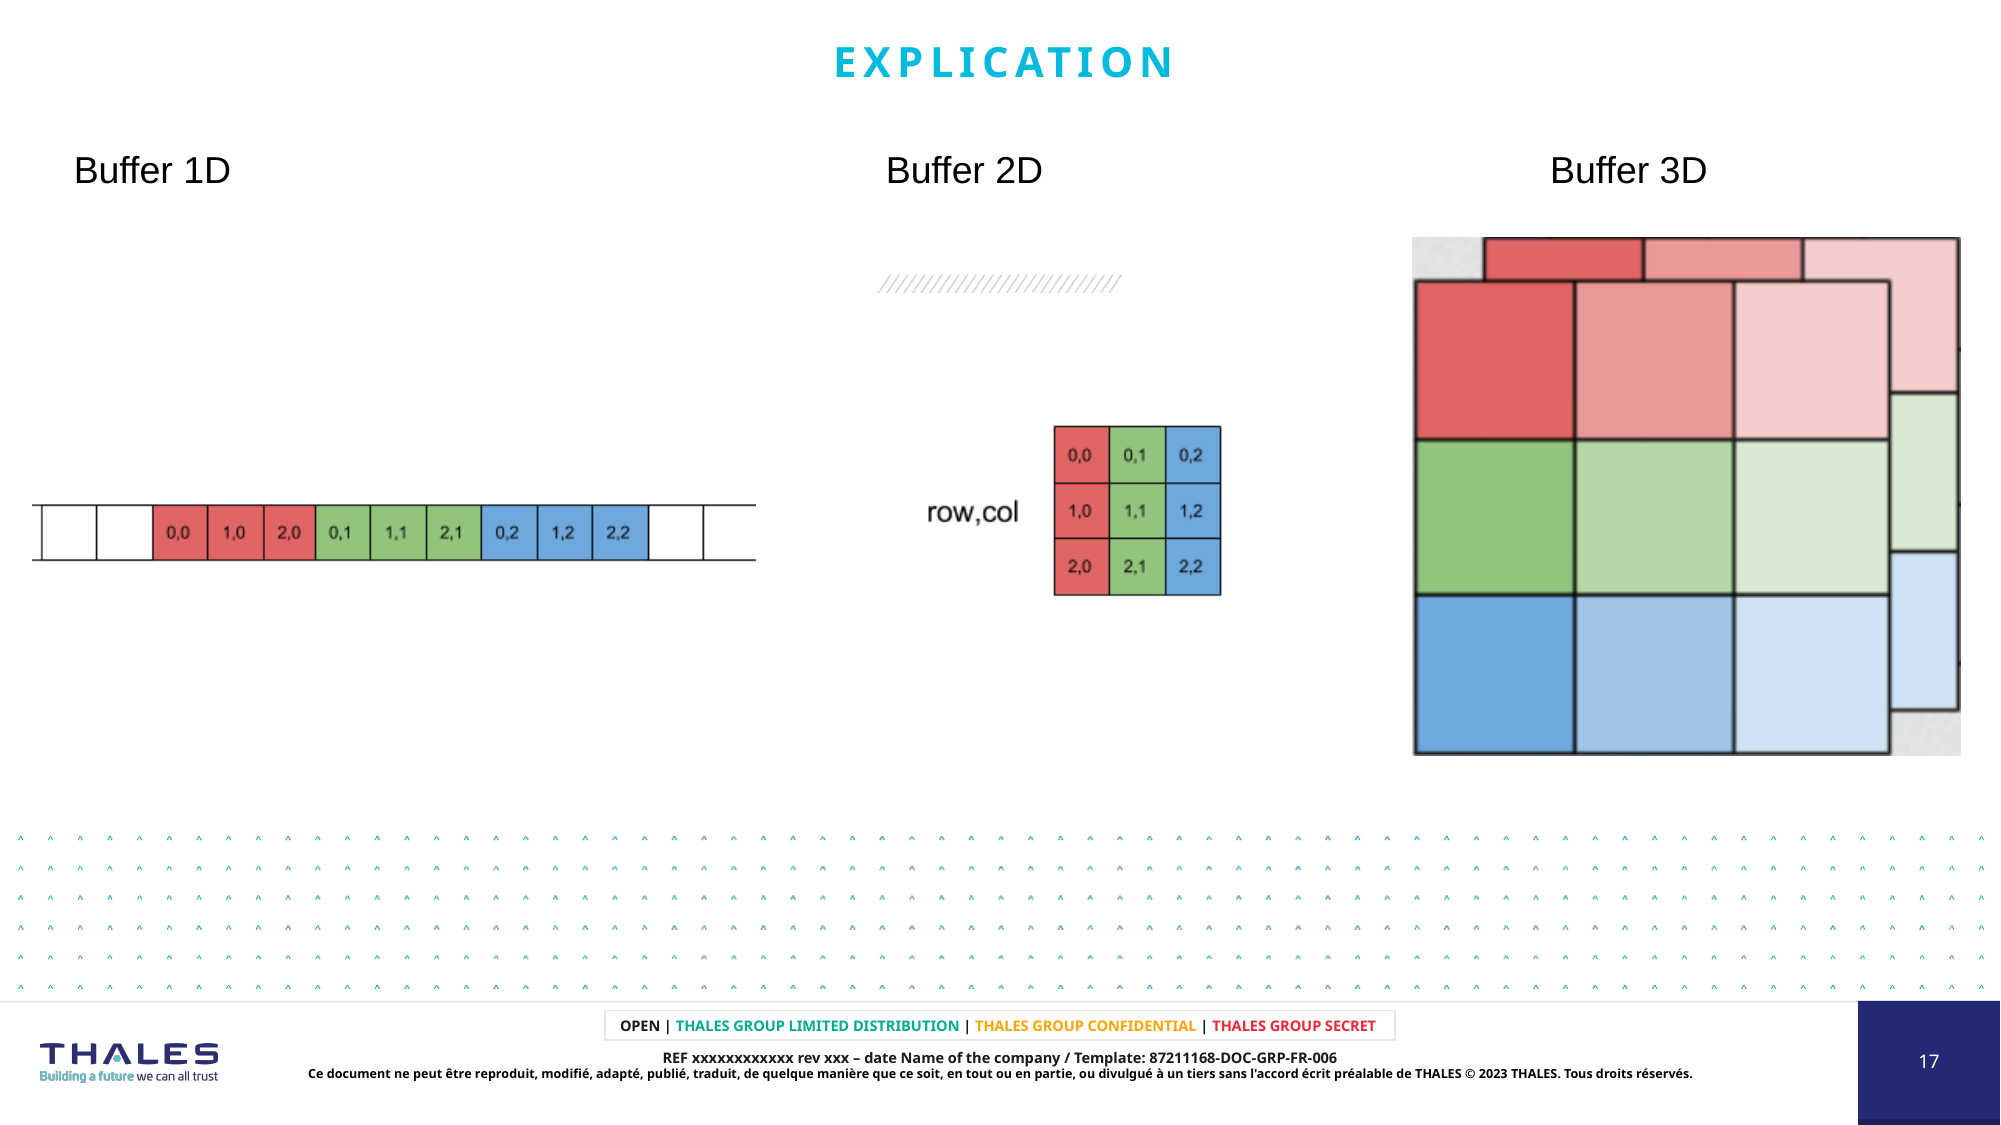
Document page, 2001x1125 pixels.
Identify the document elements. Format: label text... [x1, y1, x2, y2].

picture [40, 1043, 218, 1083]
picture [921, 415, 1231, 615]
picture [32, 467, 756, 591]
text_box Buffer 1D Buffer 2D Buffer 3D [59, 141, 1949, 241]
picture [1412, 237, 1961, 756]
picture [0, 816, 2000, 989]
title Explication [295, 35, 1713, 86]
